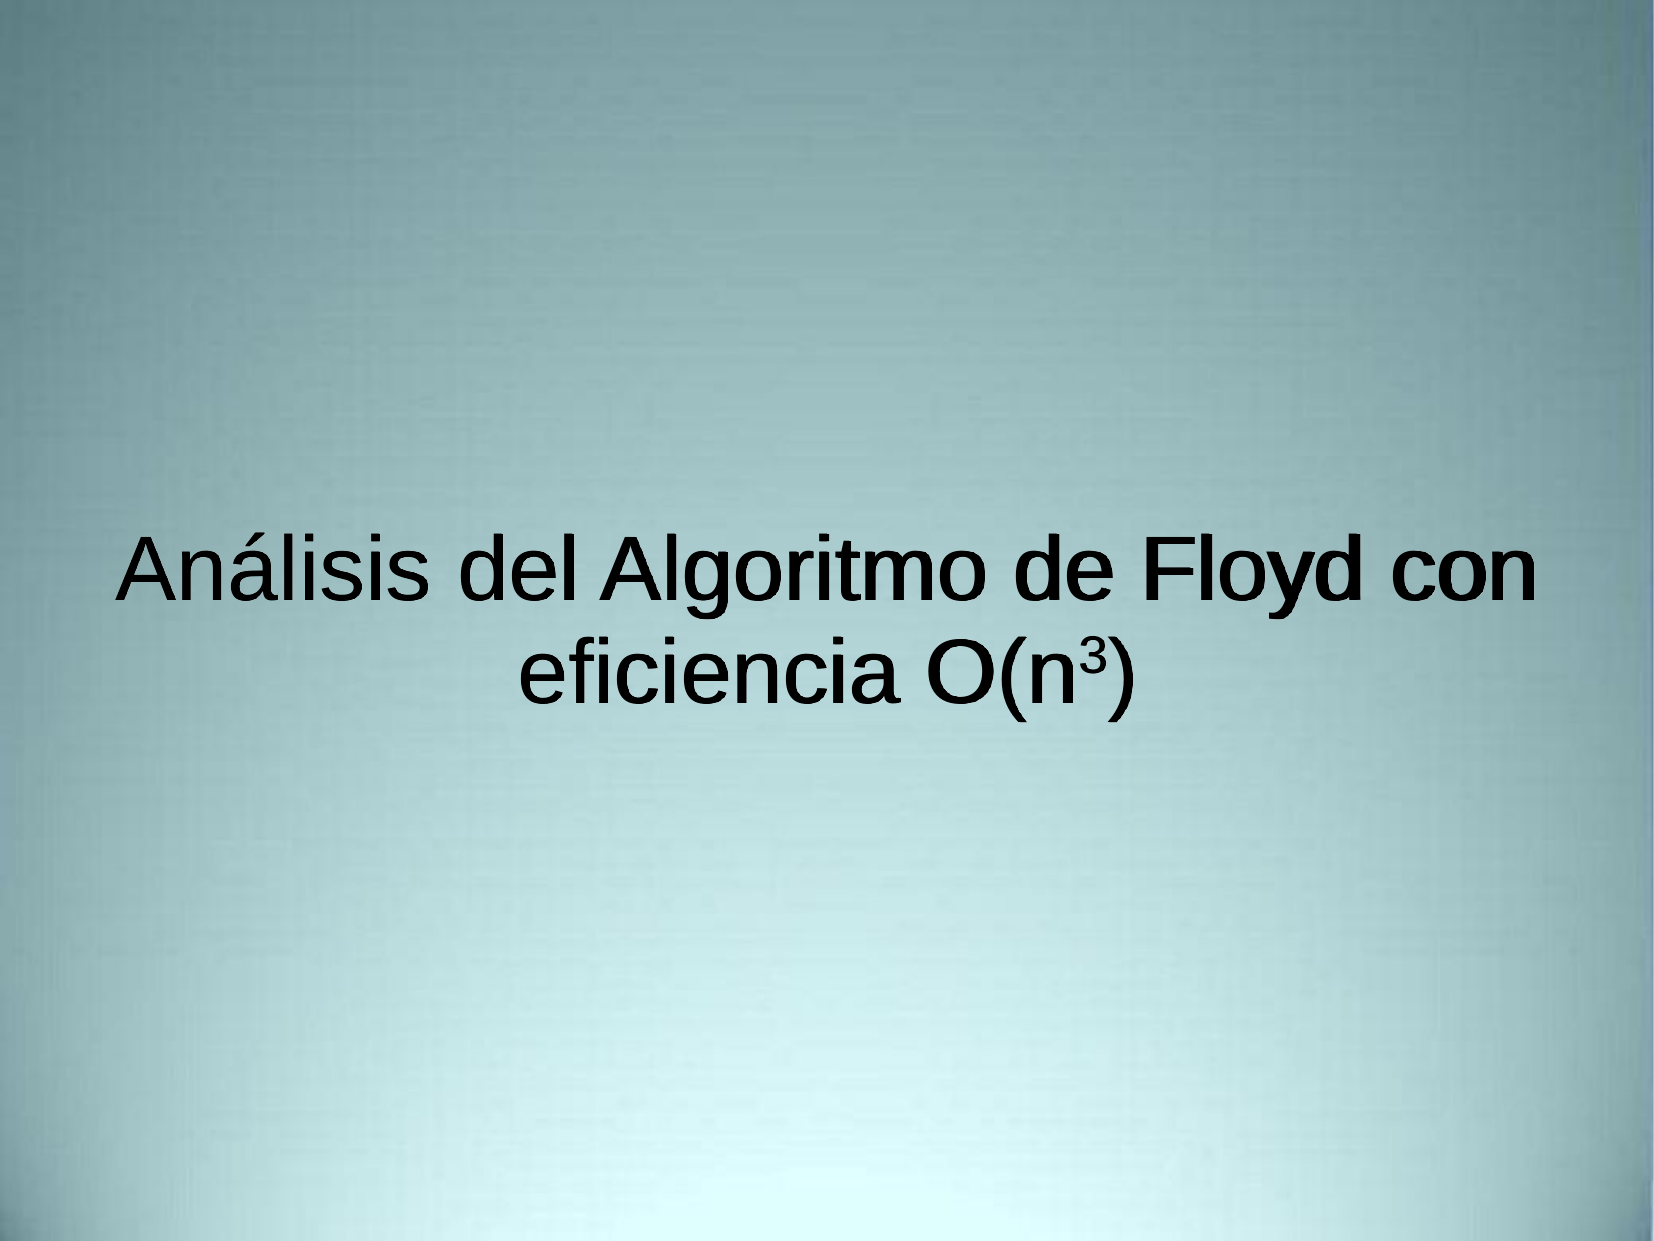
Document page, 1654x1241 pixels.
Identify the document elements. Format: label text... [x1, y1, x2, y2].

text_box Análisis del Algoritmo de Floyd con eficiencia O(n3) [100, 517, 1555, 723]
picture [0, 0, 1654, 1241]
